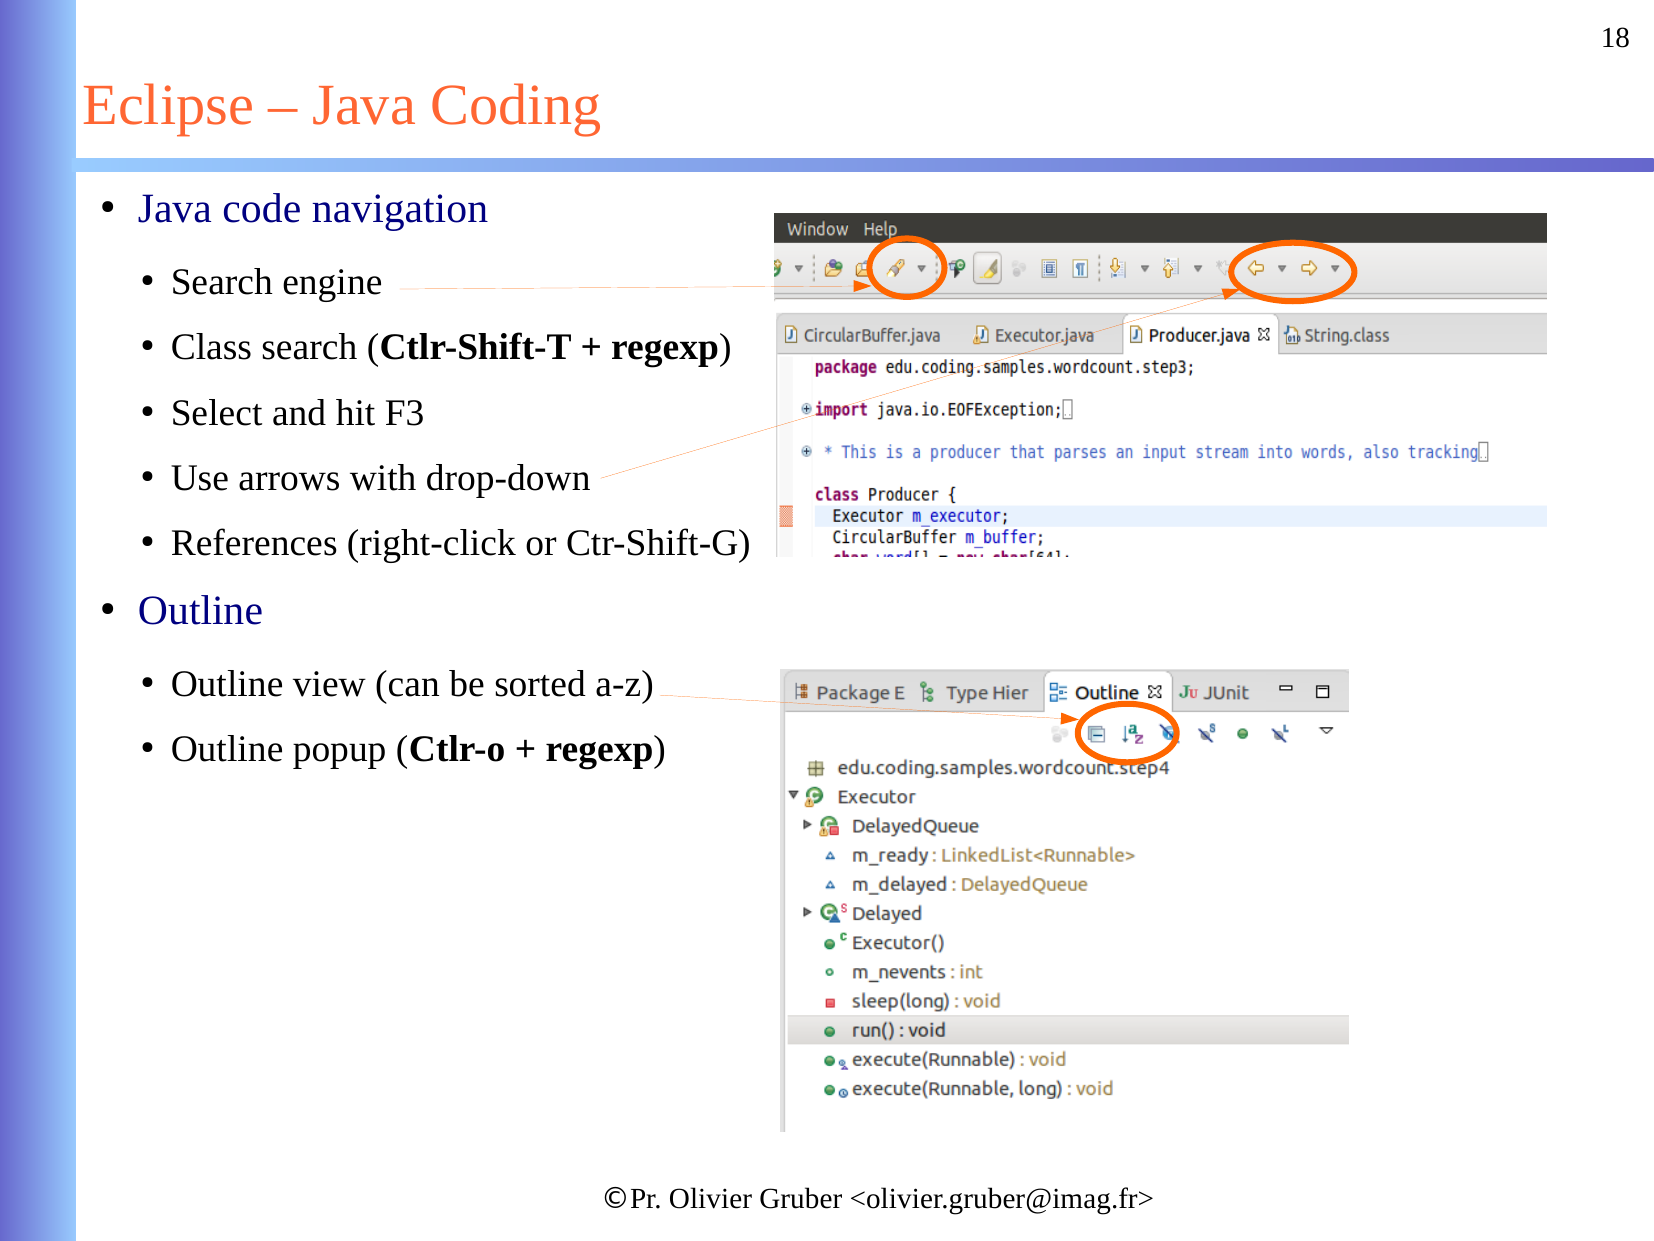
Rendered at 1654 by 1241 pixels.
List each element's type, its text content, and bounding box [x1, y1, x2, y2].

title Eclipse – Java Coding [82, 49, 1571, 161]
picture [780, 669, 1349, 1132]
list Java code navigation Search engine Class search (Ctlr-Shift-T + regexp) Select and hit F3 Use arrows with drop-down References (right-click or Ctr-Shift-G) Outline Outline view (can be sorted a-z) Outline popup (Ctlr-o + regexp) [82, 185, 1571, 1129]
picture [1081, 707, 1173, 759]
